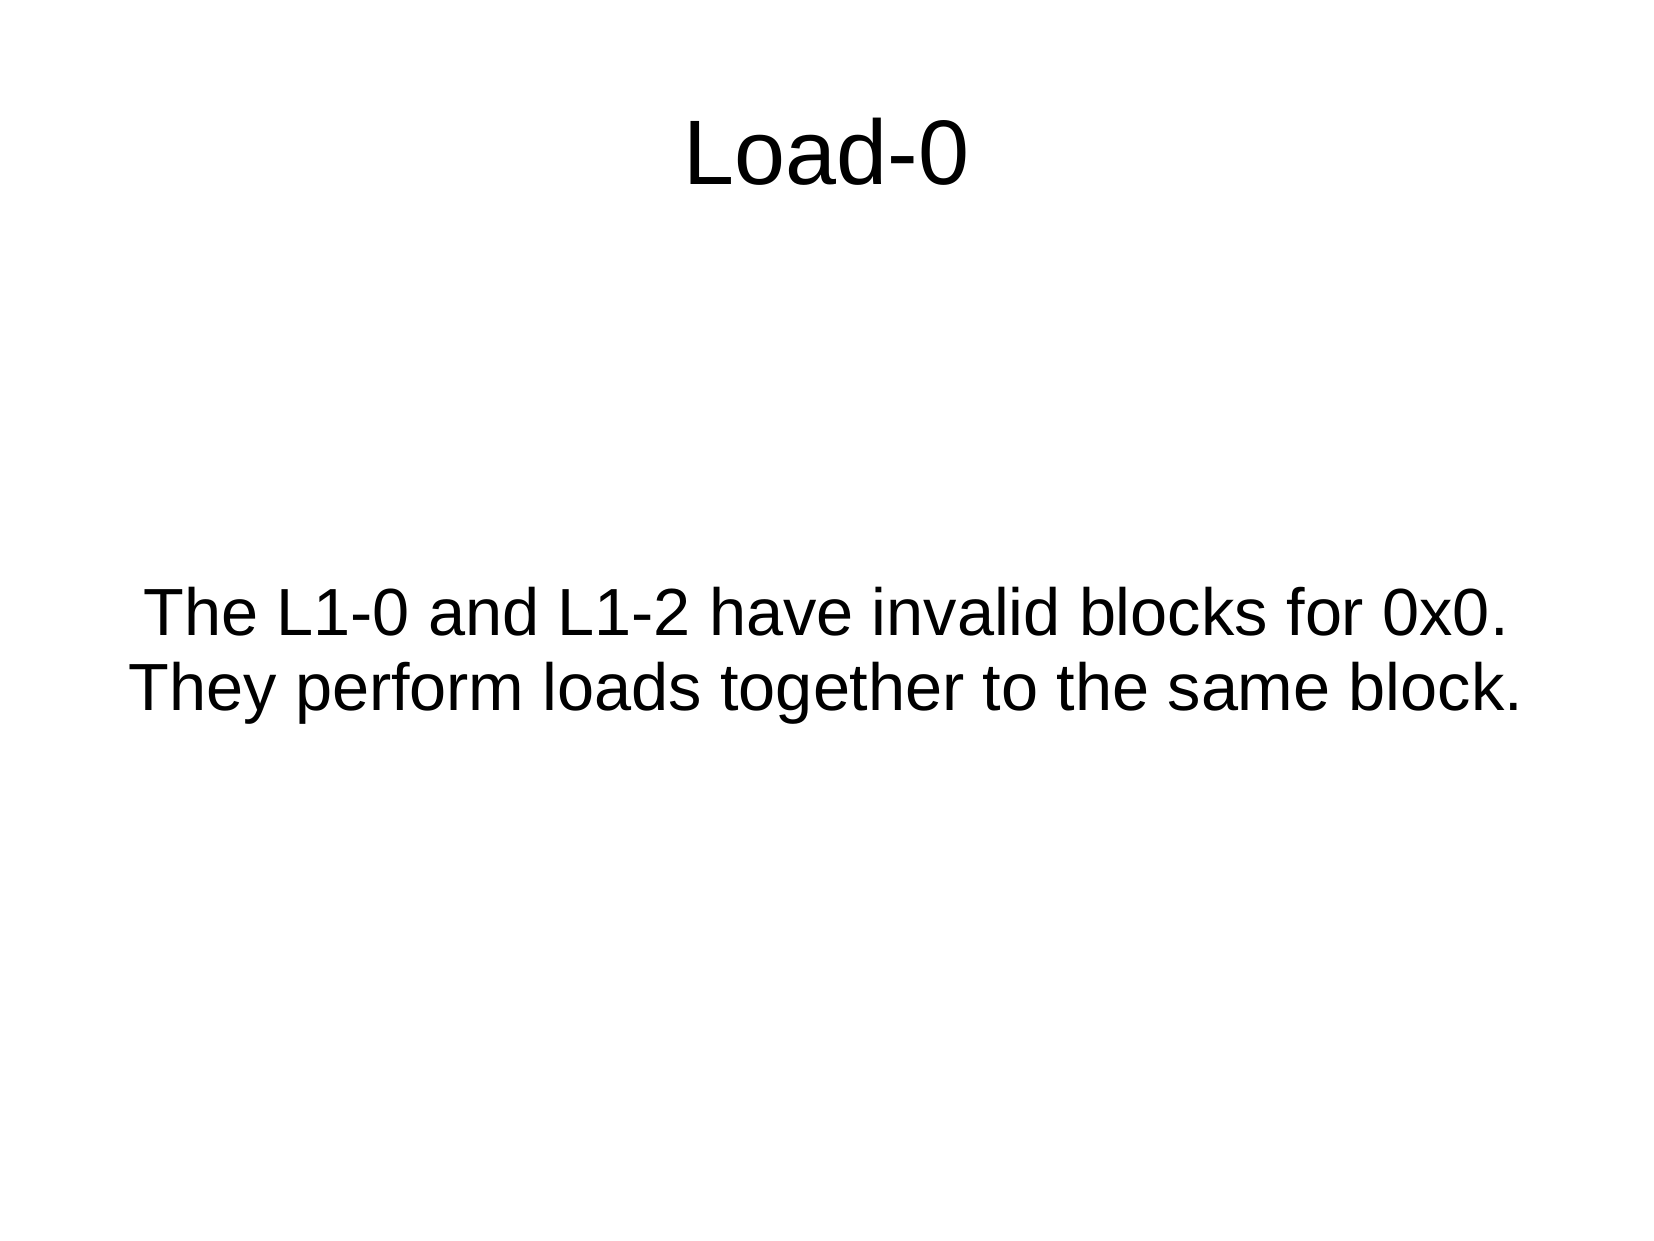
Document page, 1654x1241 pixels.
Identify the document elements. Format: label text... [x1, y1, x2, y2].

title Load-0 [82, 49, 1571, 257]
subtitle The L1-0 and L1-2 have invalid blocks for 0x0. They perform loads together to the same block. [82, 290, 1571, 1010]
